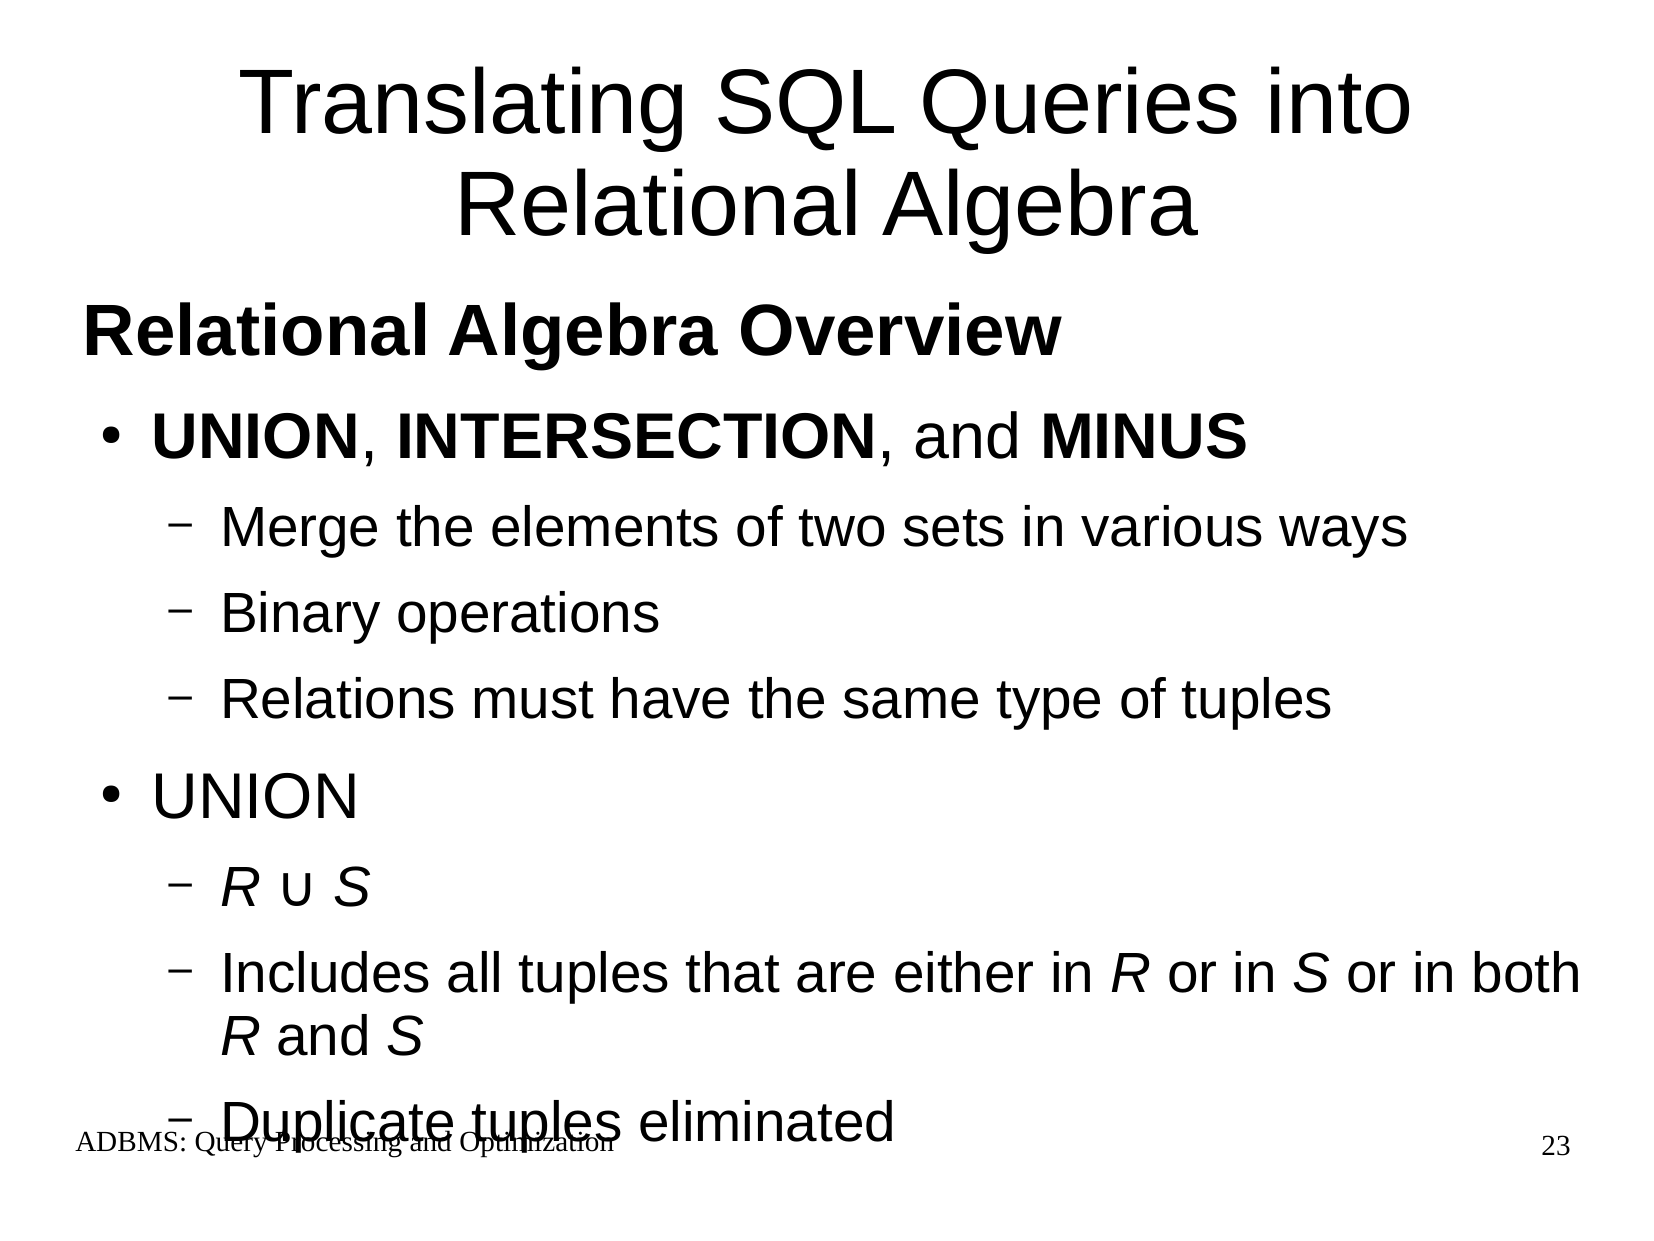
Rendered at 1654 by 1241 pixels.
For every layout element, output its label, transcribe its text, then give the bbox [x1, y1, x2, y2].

list Relational Algebra Overview UNION, INTERSECTION, and MINUS Merge the elements of two sets in various ways Binary operations Relations must have the same type of tuples UNION R ∪ S Includes all tuples that are either in R or in S or in both R and S Duplicate tuples eliminated [82, 290, 1591, 1156]
title Translating SQL Queries into Relational Algebra [82, 49, 1571, 257]
